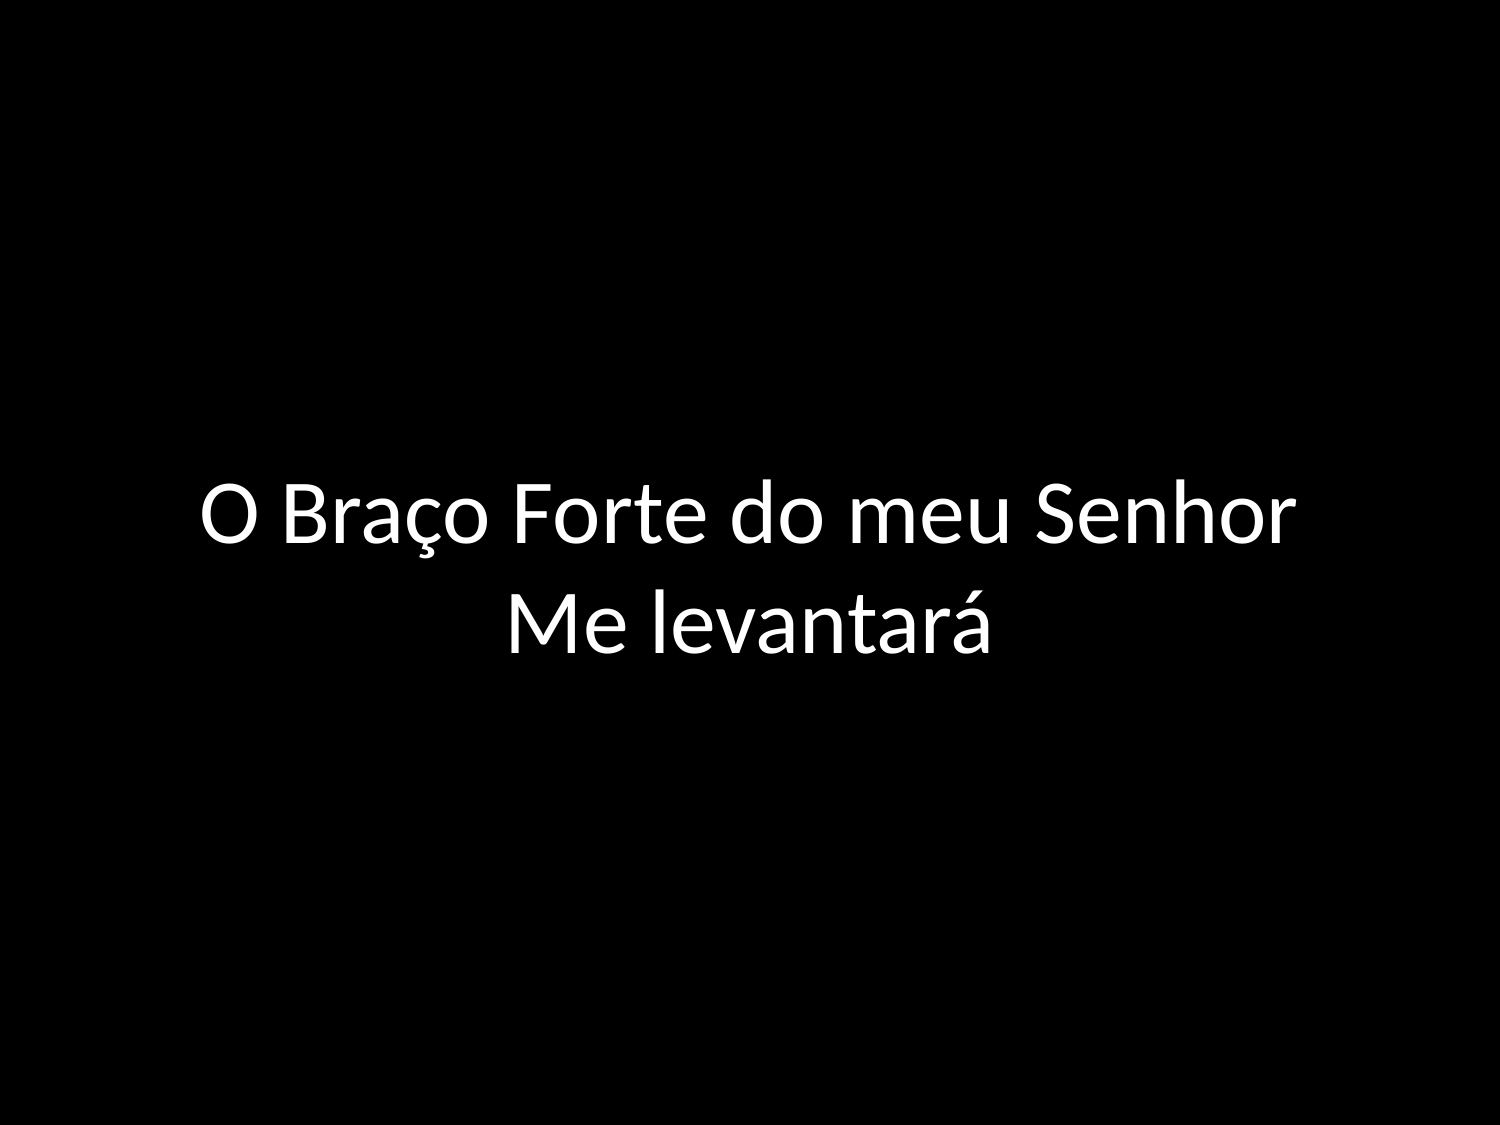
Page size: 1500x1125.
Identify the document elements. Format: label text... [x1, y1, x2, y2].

title O Braço Forte do meu Senhor Me levantará [23, 45, 1477, 1079]
